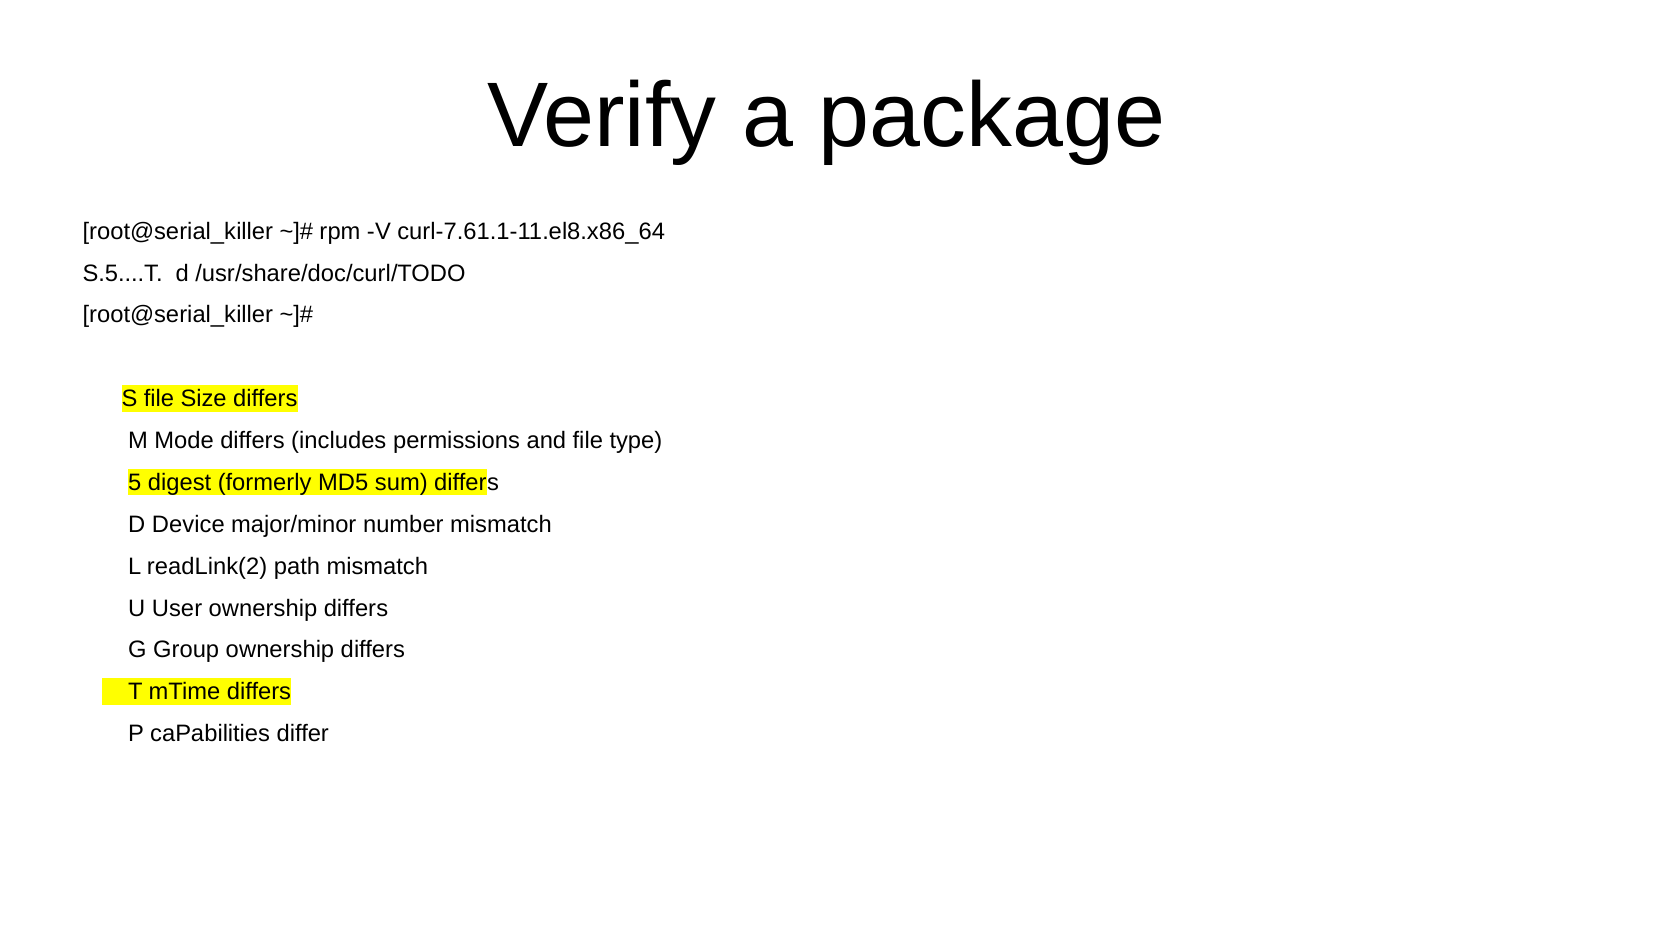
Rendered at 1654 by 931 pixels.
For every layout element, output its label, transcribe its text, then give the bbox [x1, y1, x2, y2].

list [root@serial_killer ~]# rpm -V curl-7.61.1-11.el8.x86_64 S.5....T. d /usr/share/doc/curl/TODO [root@serial_killer ~]# S file Size differs M Mode differs (includes permissions and file type) 5 digest (formerly MD5 sum) differs D Device major/minor number mismatch L readLink(2) path mismatch U User ownership differs G Group ownership differs T mTime differs P caPabilities differ [82, 217, 1571, 758]
title Verify a package [82, 37, 1571, 193]
